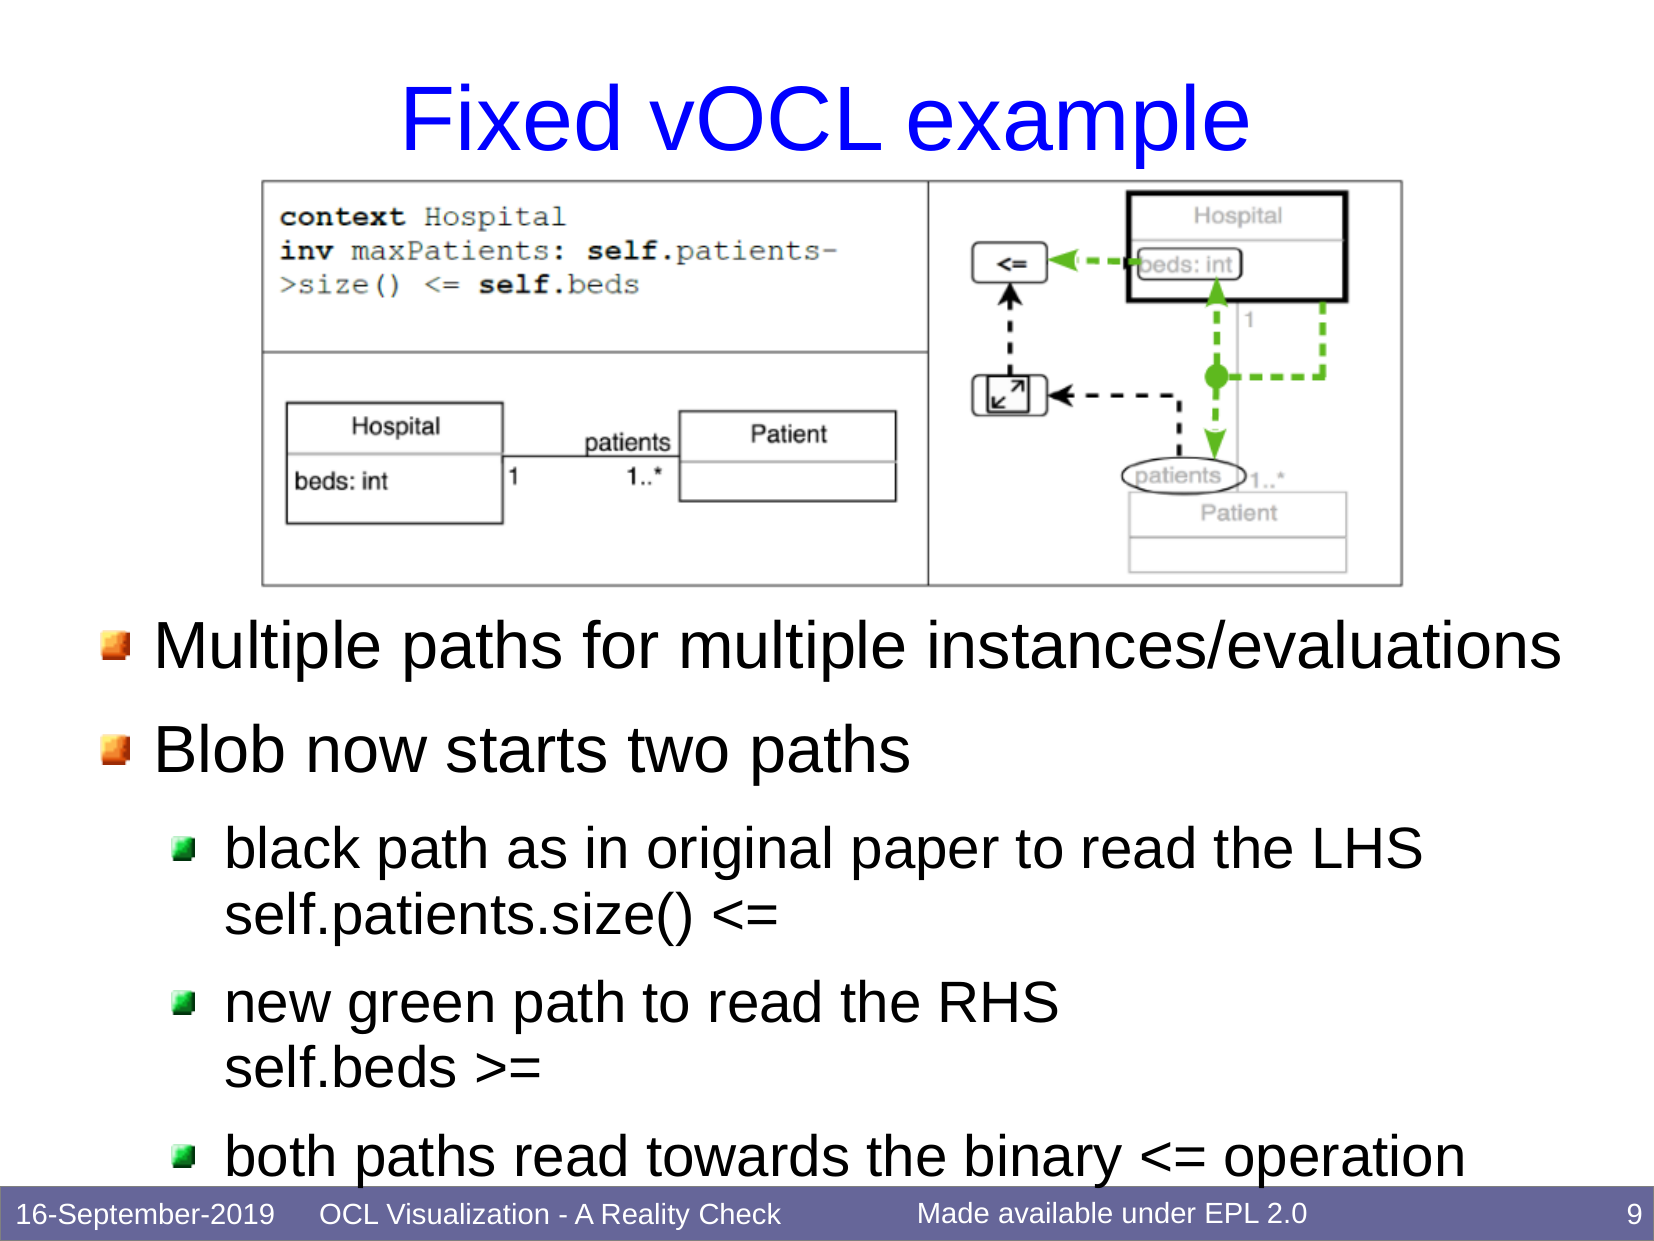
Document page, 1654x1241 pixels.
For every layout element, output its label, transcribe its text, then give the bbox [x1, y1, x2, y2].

list Multiple paths for multiple instances/evaluations Blob now starts two paths black path as in original paper to read the LHS self.patients.size() <= new green path to read the RHS self.beds >= both paths read towards the binary <= operation [82, 607, 1571, 1202]
title Fixed vOCL example [82, 49, 1571, 187]
picture [260, 174, 1405, 592]
